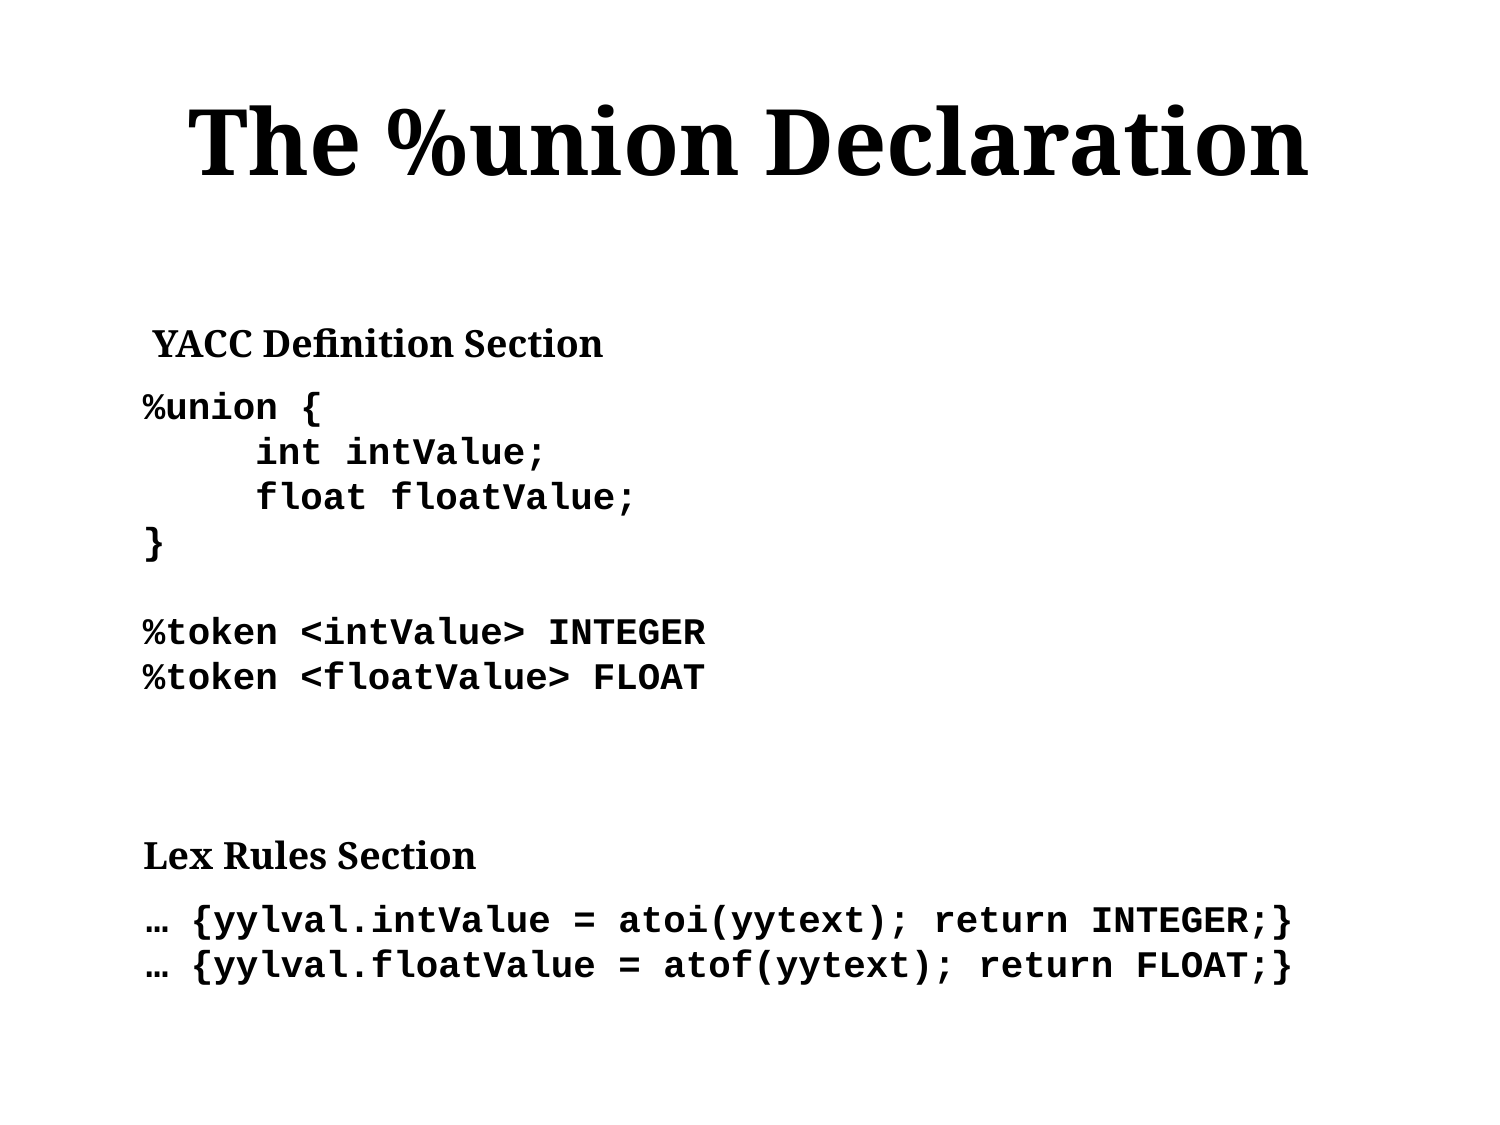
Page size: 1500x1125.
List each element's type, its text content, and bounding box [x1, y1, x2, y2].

text_box Lex Rules Section [128, 824, 493, 885]
text_box … {yylval.intValue = atoi(yytext); return INTEGER;} … {yylval.floatValue = atof(yytext); return FLOAT;} [130, 887, 1309, 993]
text_box %union { int intValue; float floatValue; } %token <intValue> INTEGER %token <floatValue> FLOAT [128, 374, 721, 705]
title The %union Declaration [75, 45, 1425, 233]
text_box YACC Definition Section [137, 312, 620, 373]
